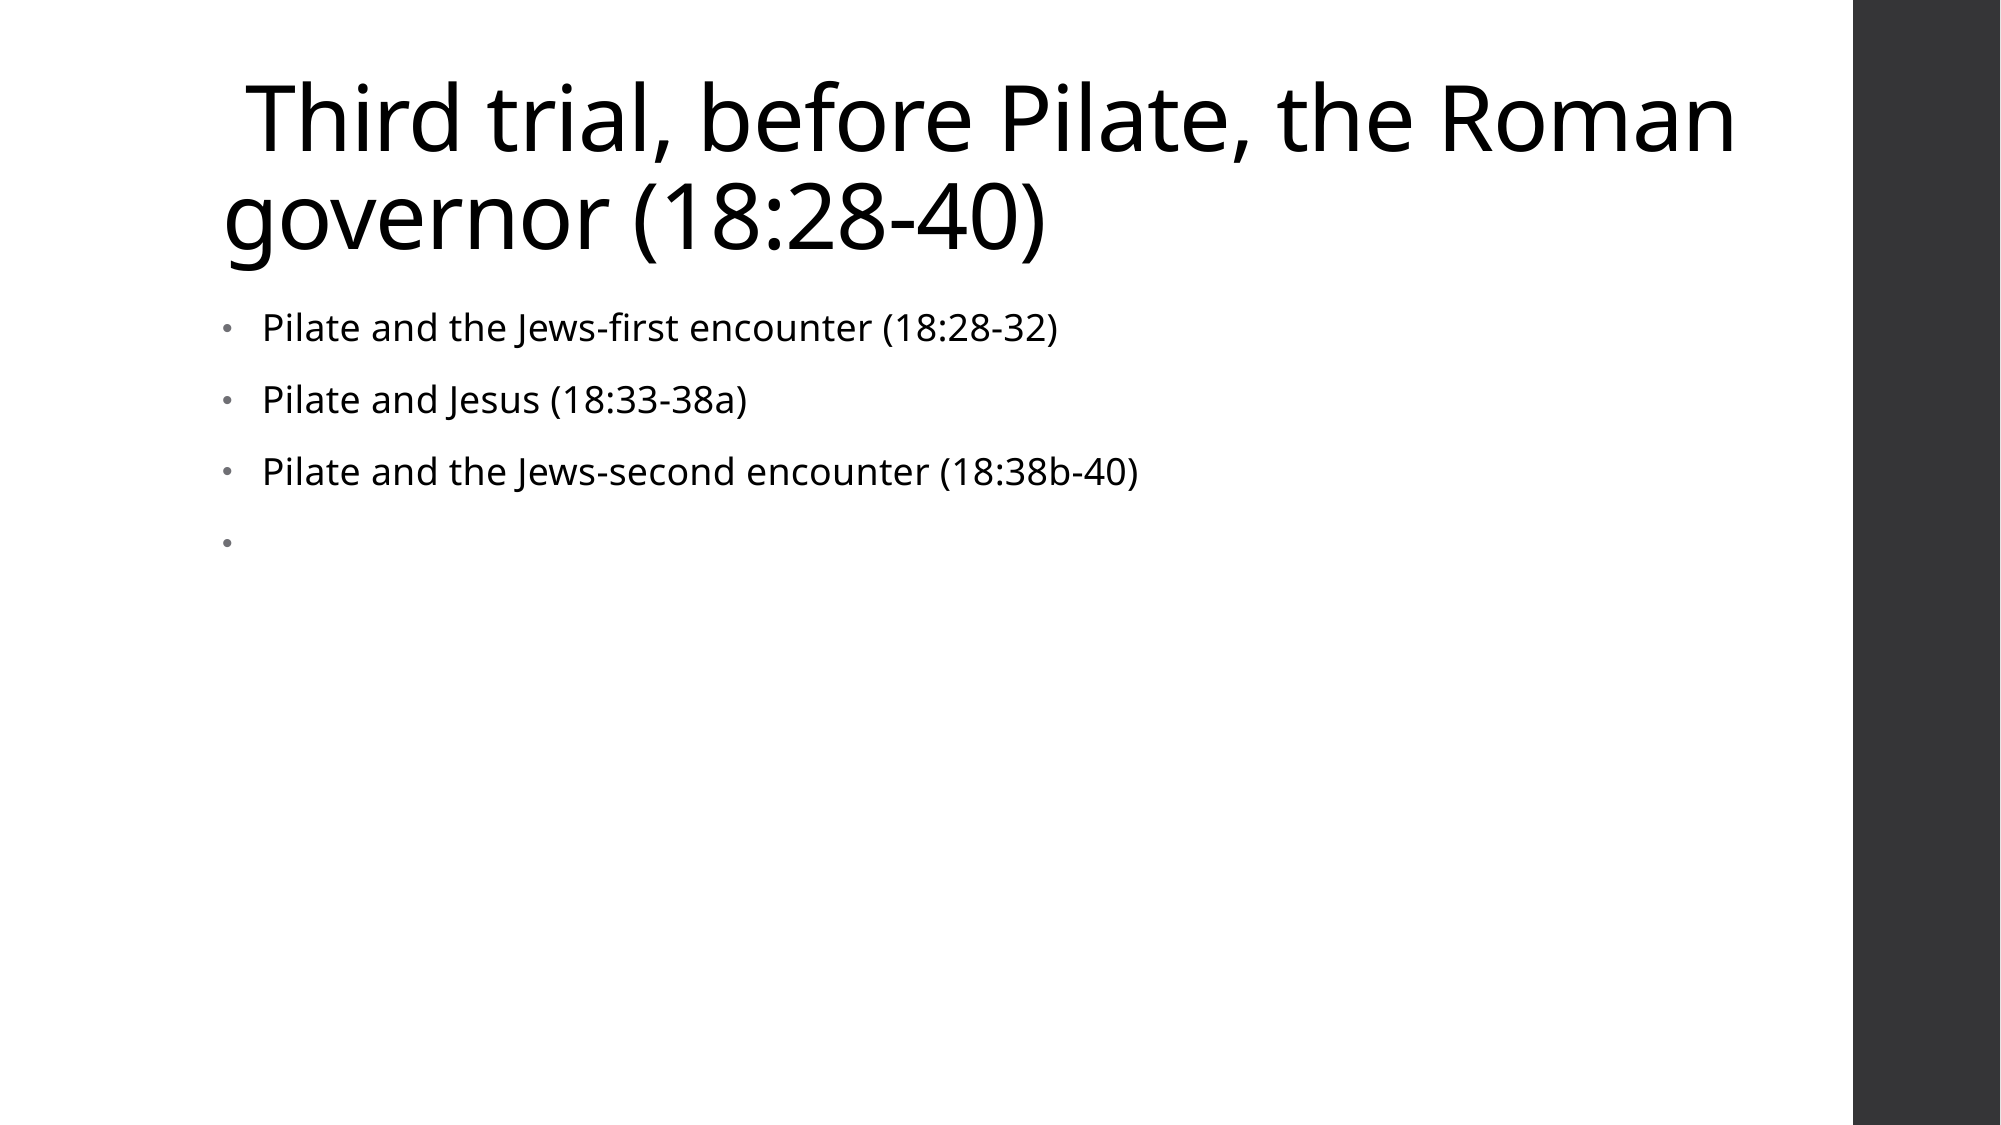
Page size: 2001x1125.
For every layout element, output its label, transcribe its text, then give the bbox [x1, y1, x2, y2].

list Pilate and the Jews-first encounter (18:28-32) Pilate and Jesus (18:33-38a) Pilate and the Jews-second encounter (18:38b-40) [206, 299, 1617, 1014]
title Third trial, before Pilate, the Roman governor (18:28-40) [206, 60, 1797, 278]
